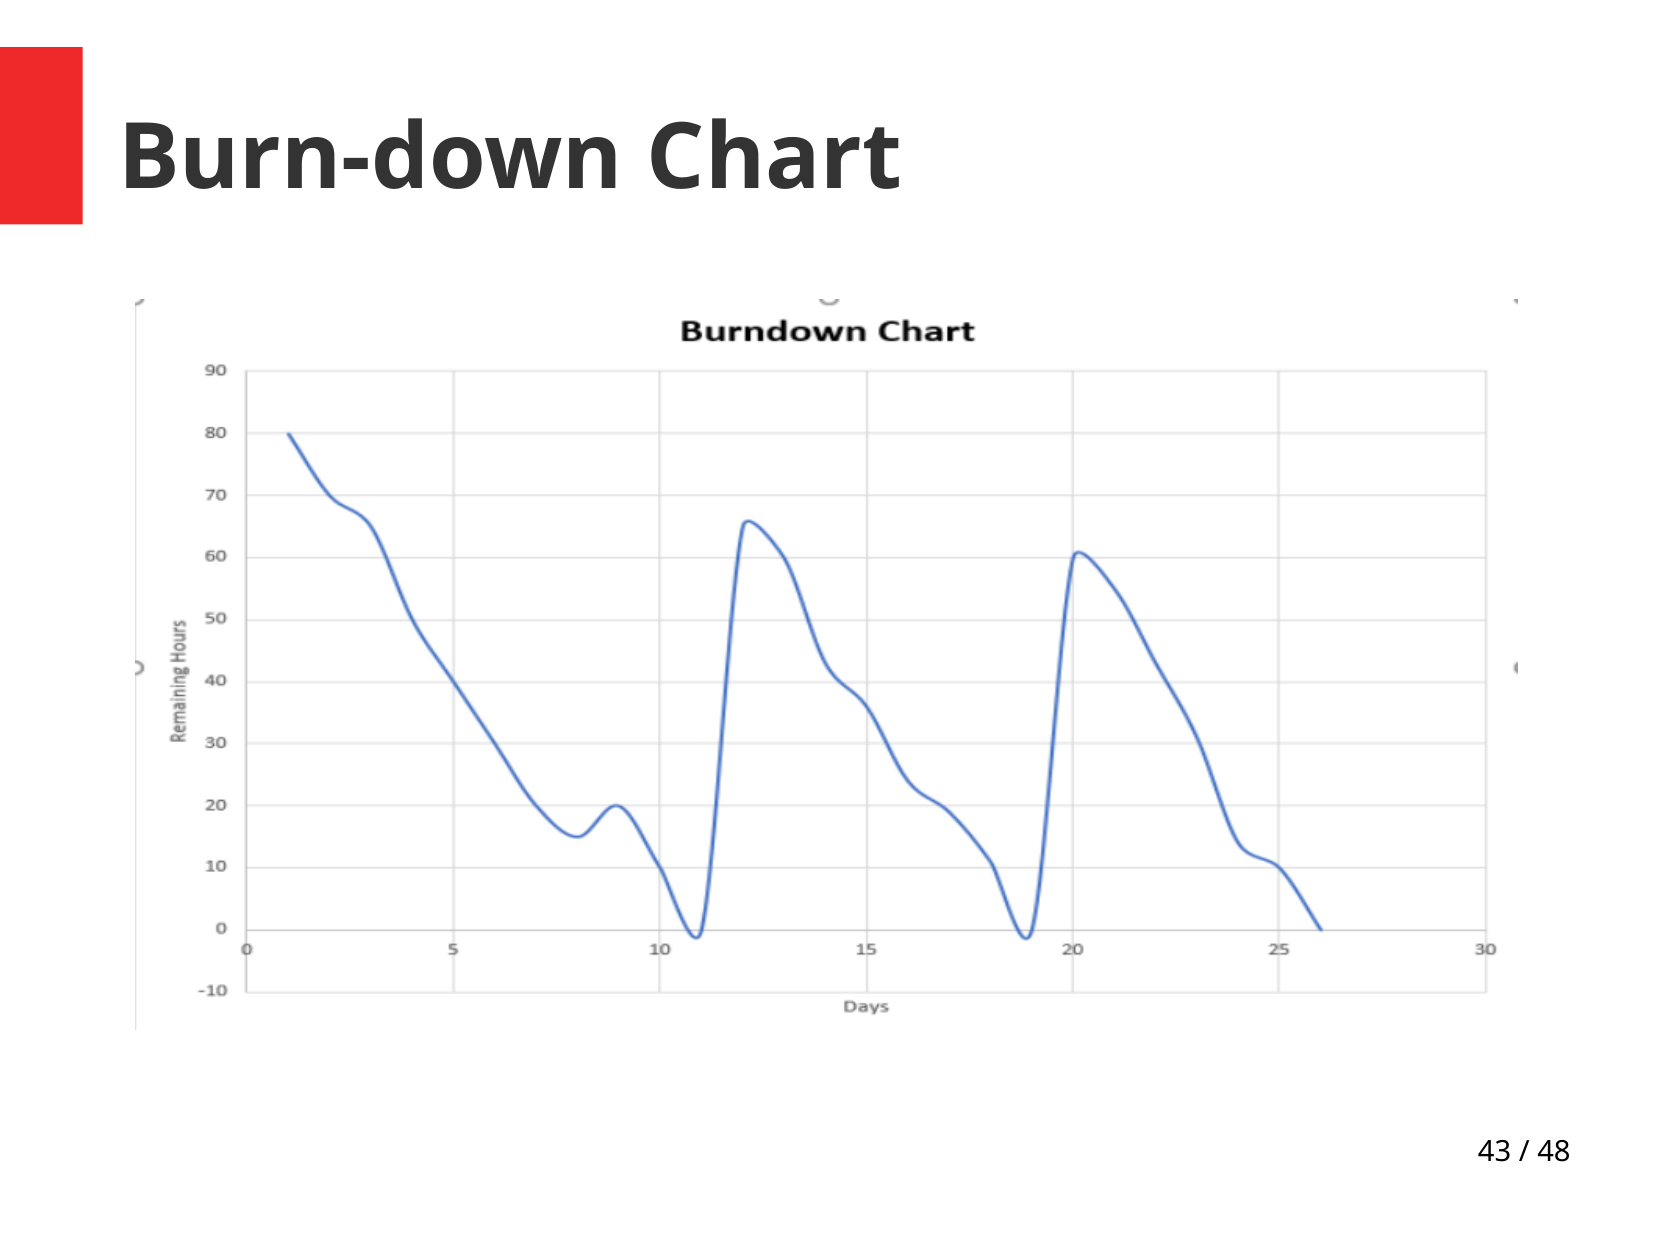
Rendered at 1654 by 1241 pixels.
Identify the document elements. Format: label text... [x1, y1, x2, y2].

title Burn-down Chart [118, 49, 1571, 257]
picture [135, 299, 1518, 1030]
